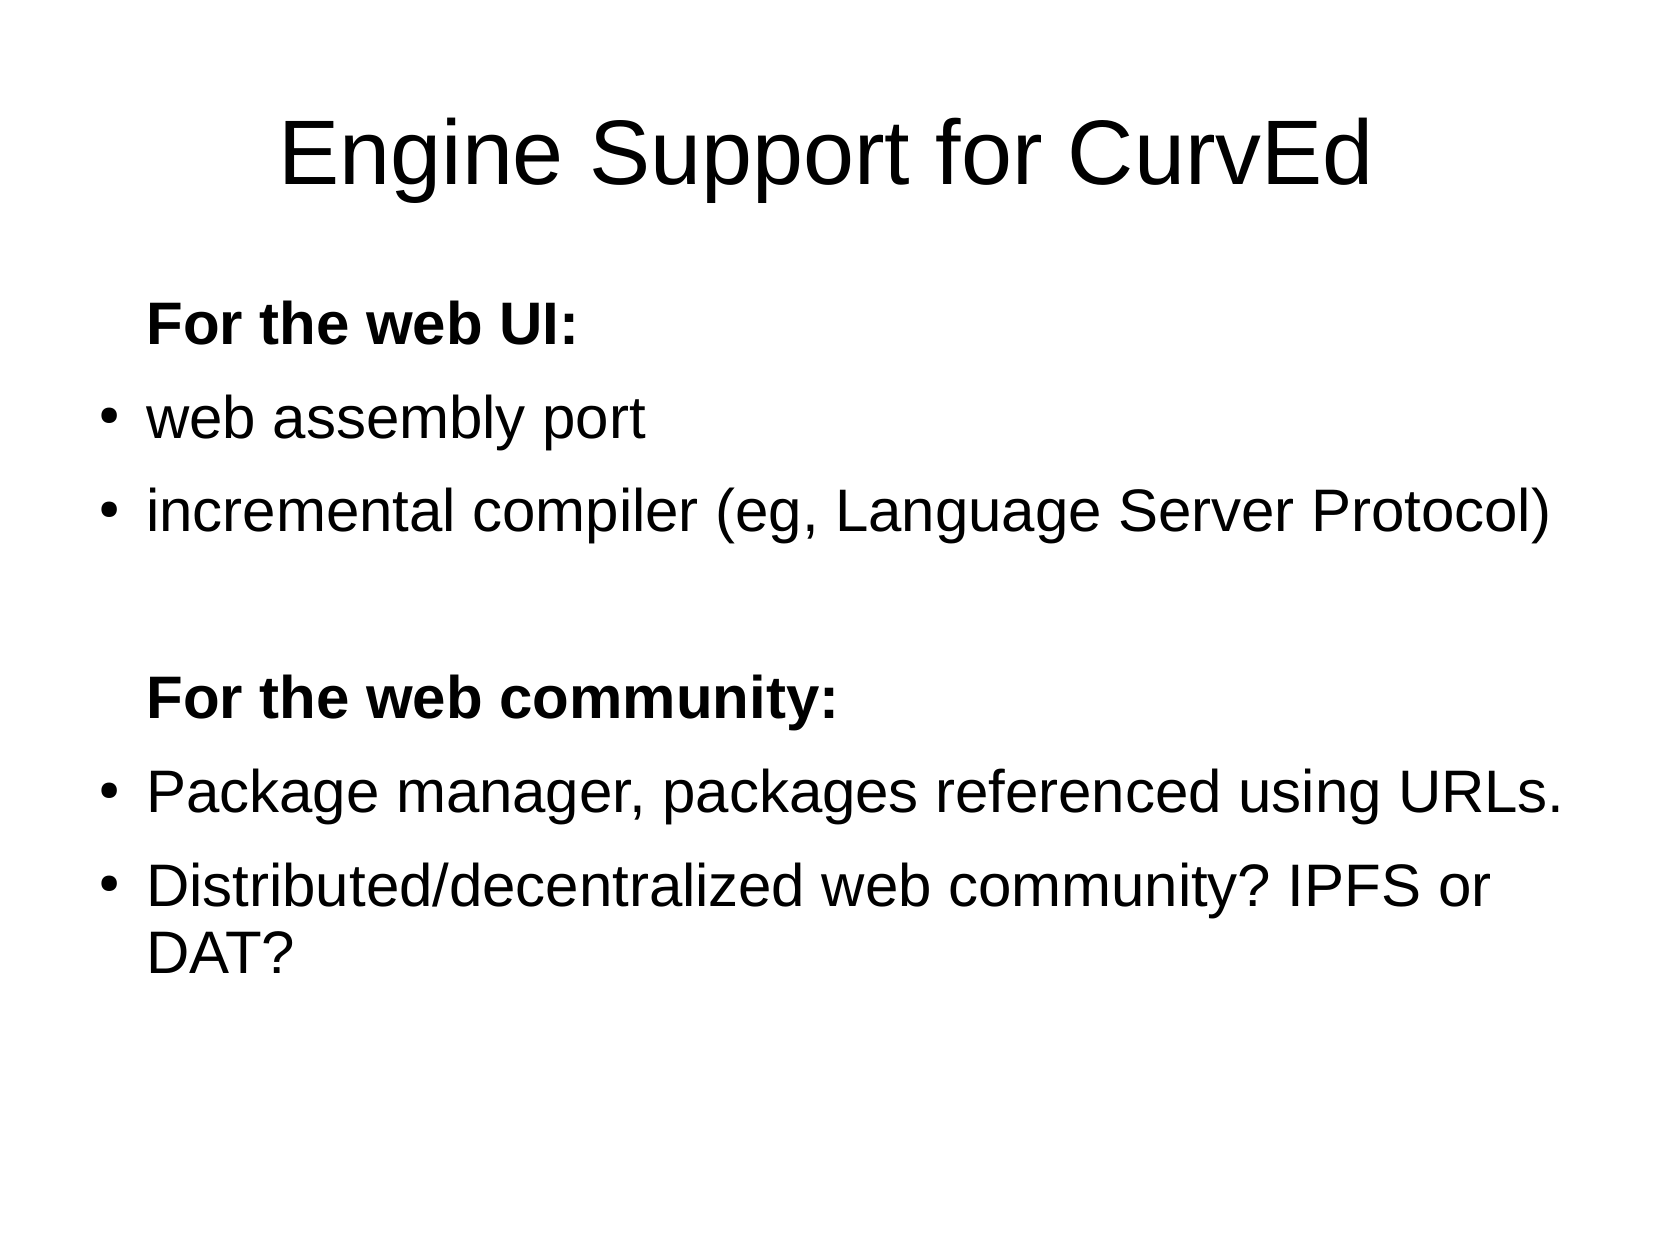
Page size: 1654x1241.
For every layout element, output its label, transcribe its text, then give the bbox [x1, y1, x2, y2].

list For the web UI: web assembly port incremental compiler (eg, Language Server Protocol) For the web community: Package manager, packages referenced using URLs. Distributed/decentralized web community? IPFS or DAT? [82, 290, 1571, 1010]
title Engine Support for CurvEd [82, 49, 1571, 257]
